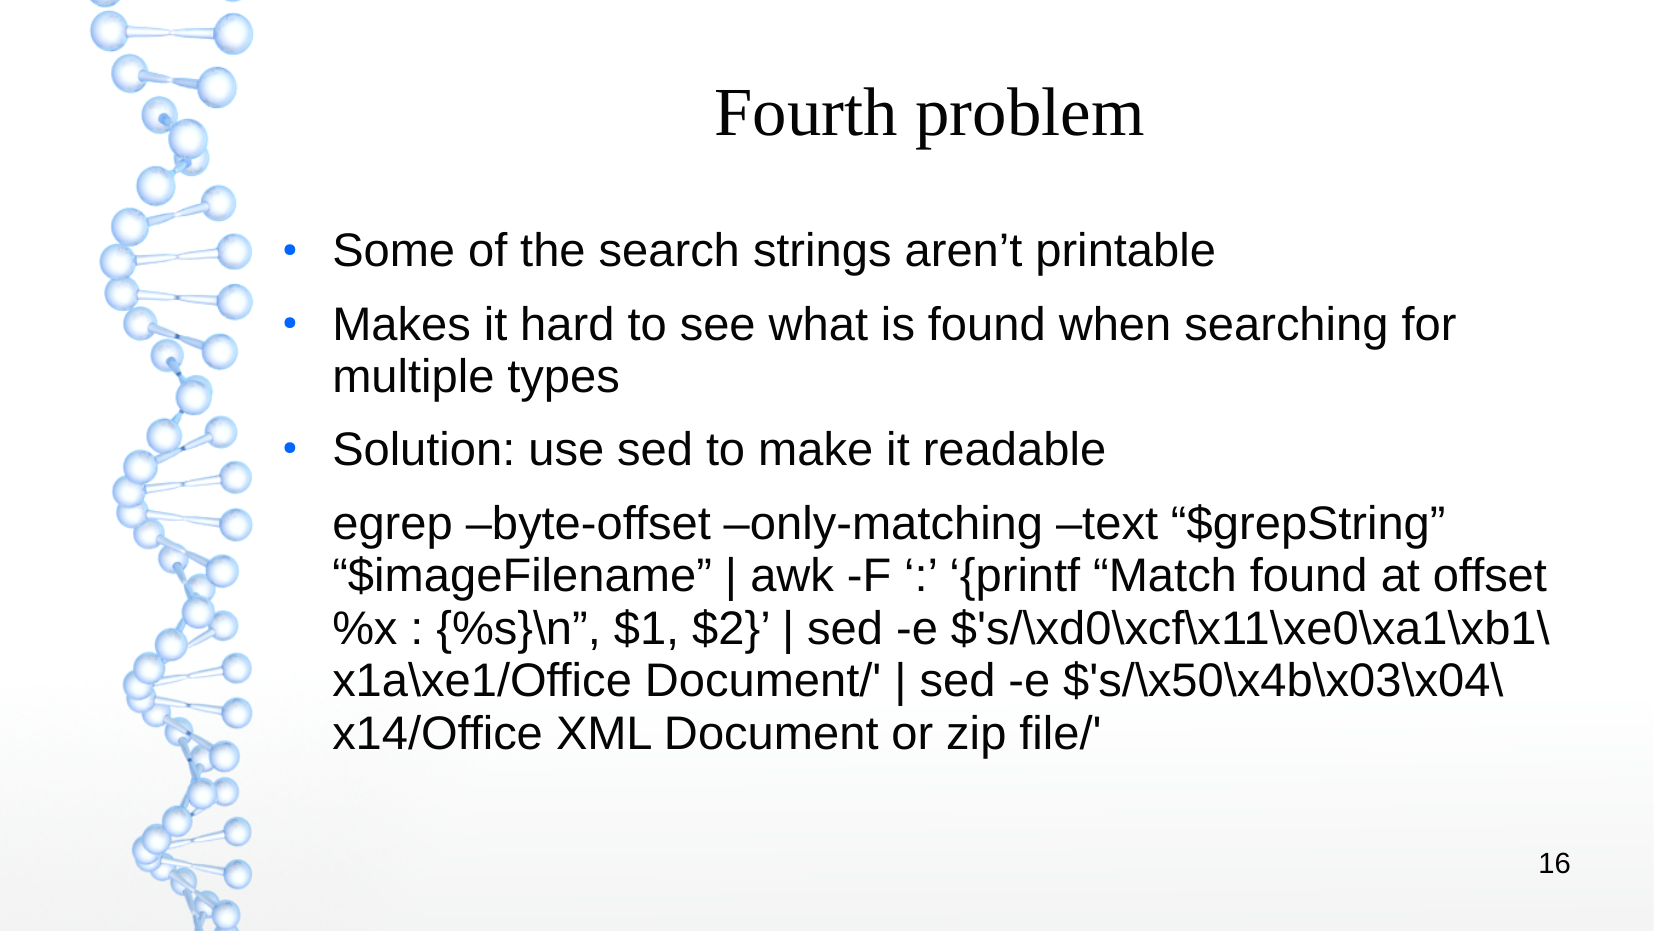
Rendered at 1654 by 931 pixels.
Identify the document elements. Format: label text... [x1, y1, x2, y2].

list Some of the search strings aren’t printable Makes it hard to see what is found when searching for multiple types Solution: use sed to make it readable egrep –byte-offset –only-matching –text “$grepString” “$imageFilename” | awk -F ‘:’ ‘{printf “Match found at offset %x : {%s}\n”, $1, $2}’ | sed -e $'s/\xd0\xcf\x11\xe0\xa1\xb1\x1a\xe1/Office Document/' | sed -e $'s/\x50\x4b\x03\x04\x14/Office XML Document or zip file/' [265, 224, 1595, 764]
picture [0, 0, 1654, 931]
title Fourth problem [265, 35, 1595, 189]
